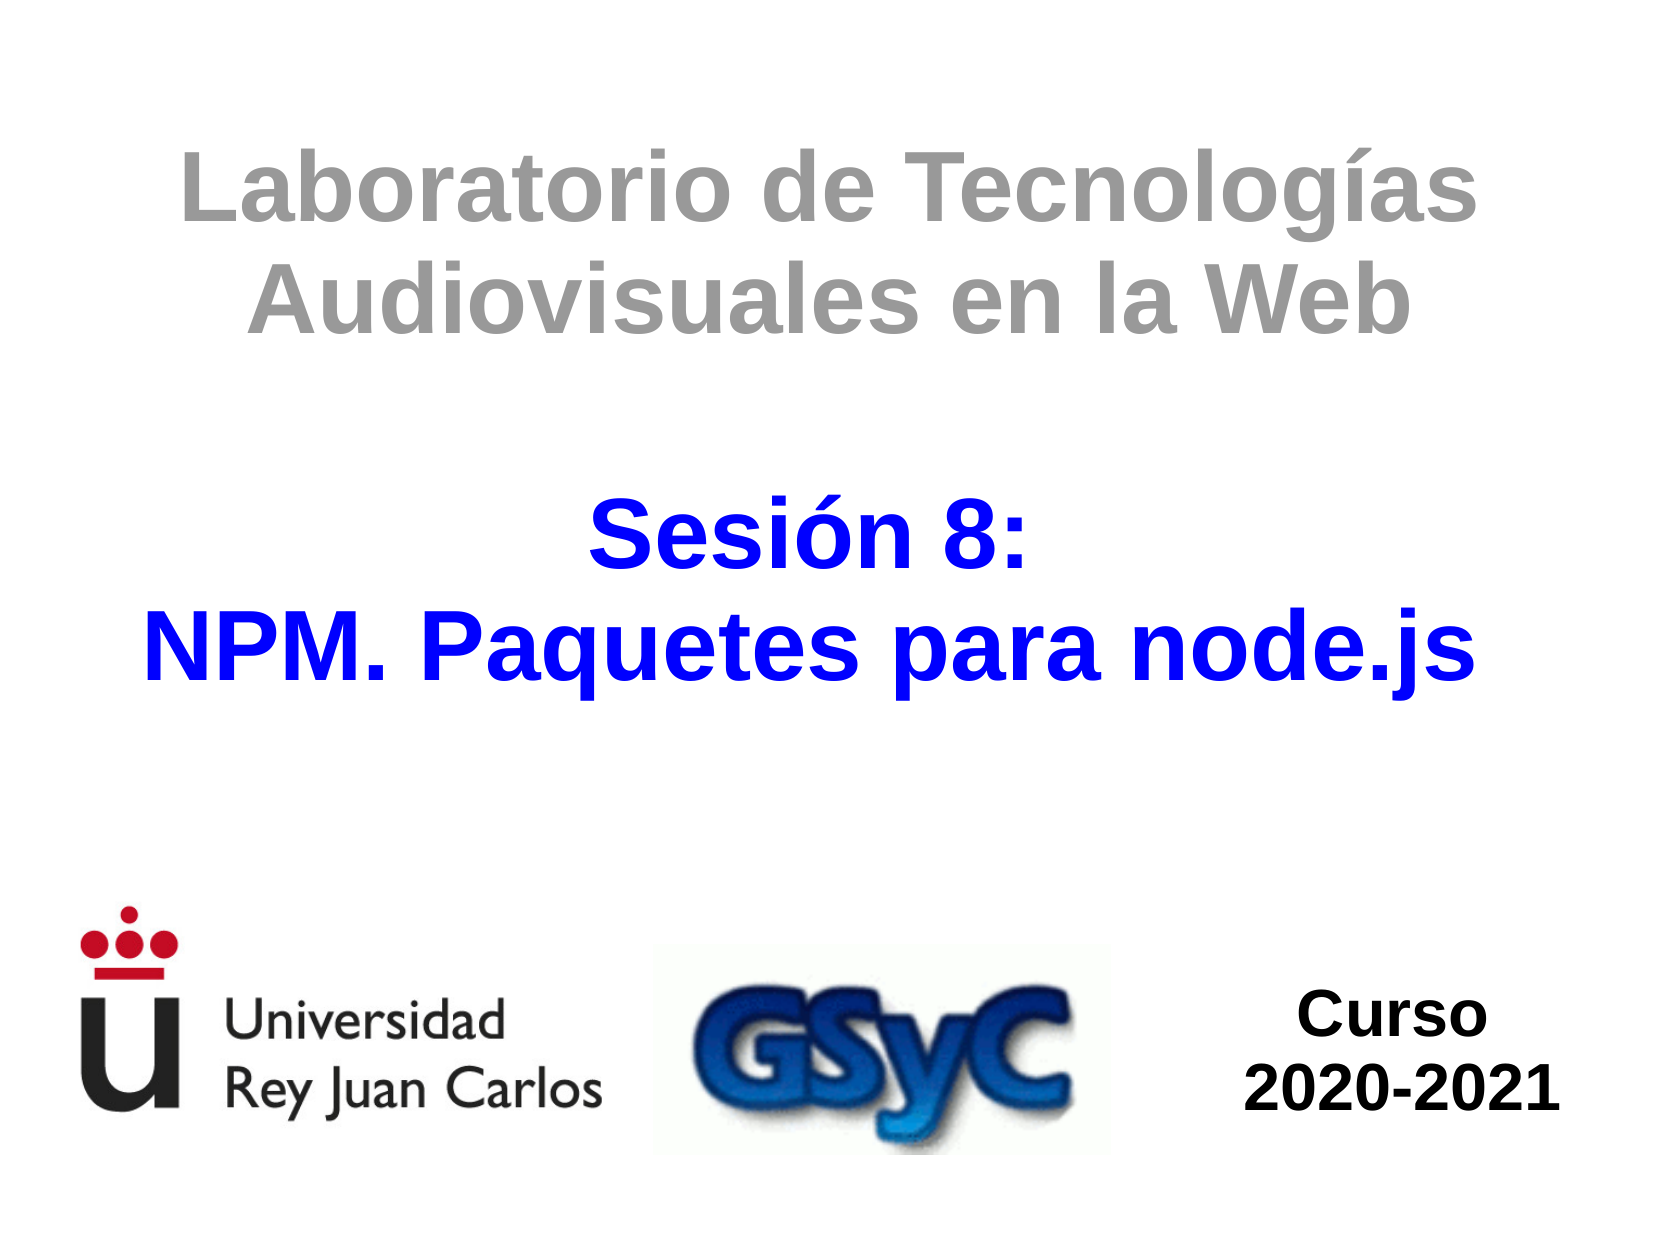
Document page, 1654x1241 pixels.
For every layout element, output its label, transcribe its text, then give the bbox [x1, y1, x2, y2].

title Laboratorio de Tecnologías Audiovisuales en la Web [144, 75, 1516, 411]
title Curso 2020-2021 [1200, 975, 1606, 1126]
picture [653, 944, 1111, 1156]
picture [46, 884, 631, 1141]
title Sesión 8: NPM. Paquetes para node.js [135, 422, 1486, 758]
